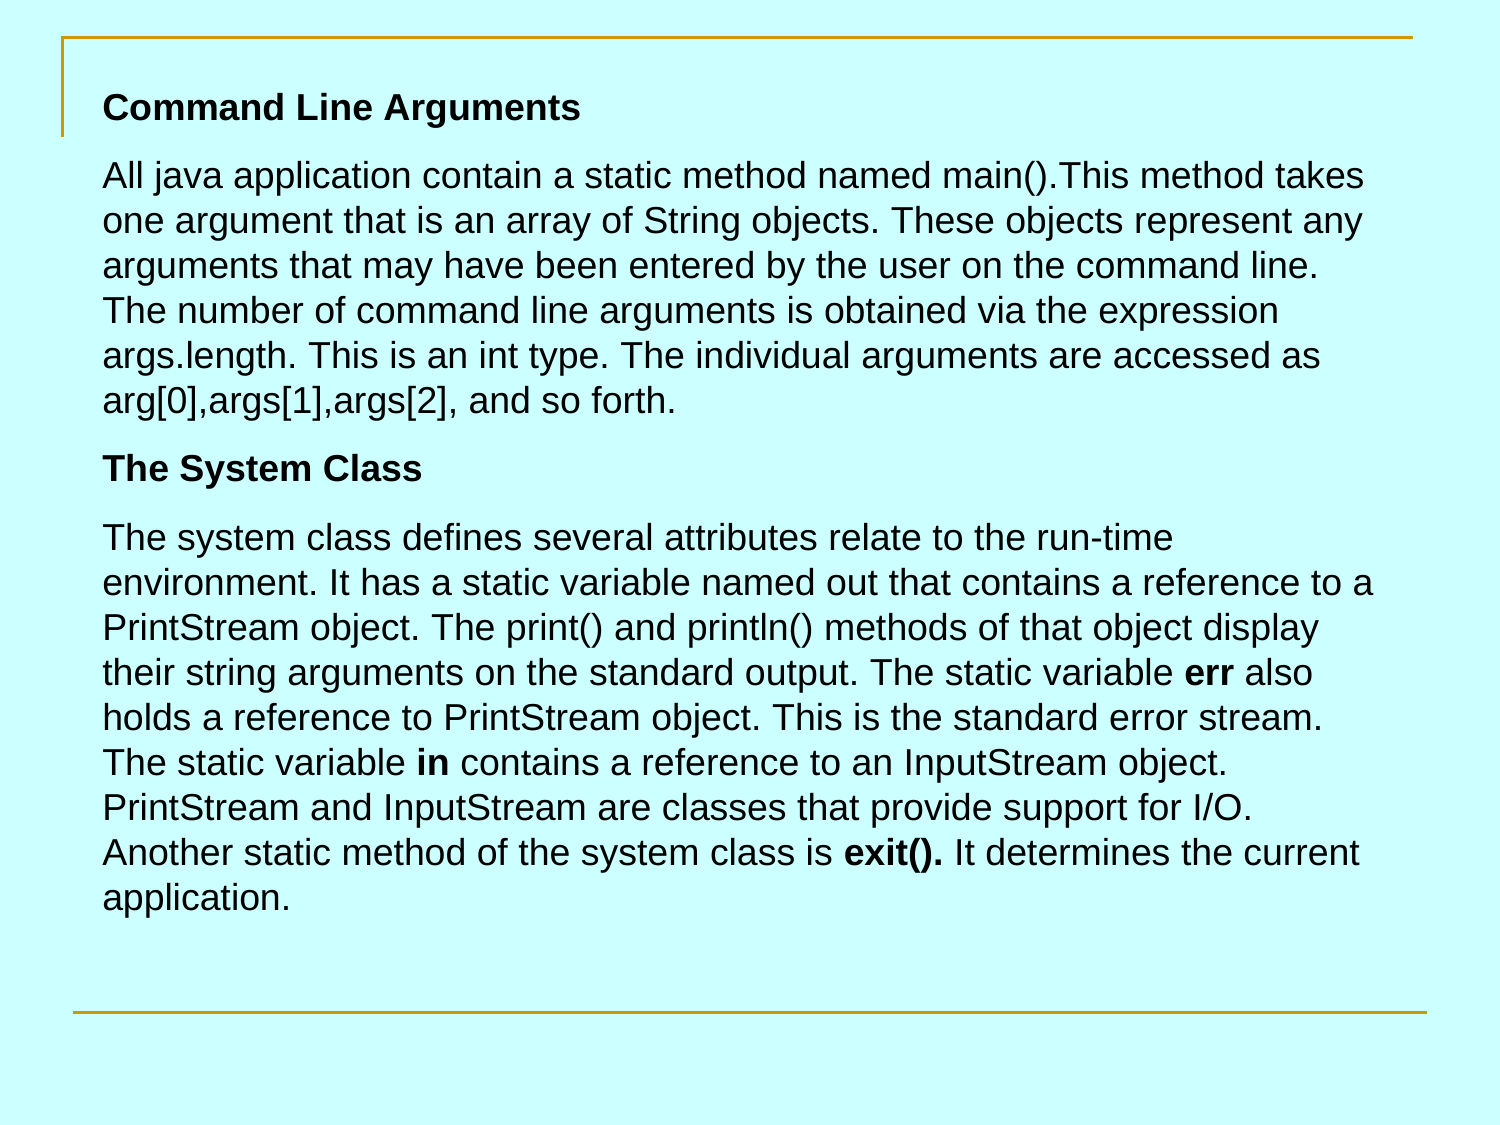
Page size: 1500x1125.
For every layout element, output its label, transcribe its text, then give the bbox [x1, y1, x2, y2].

text_box Command Line Arguments All java application contain a static method named main().This method takes one argument that is an array of String objects. These objects represent any arguments that may have been entered by the user on the command line. The number of command line arguments is obtained via the expression args.length. This is an int type. The individual arguments are accessed as arg[0],args[1],args[2], and so forth. The System Class The system class defines several attributes relate to the run-time environment. It has a static variable named out that contains a reference to a PrintStream object. The print() and println() methods of that object display their string arguments on the standard output. The static variable err also holds a reference to PrintStream object. This is the standard error stream. The static variable in contains a reference to an InputStream object. PrintStream and InputStream are classes that provide support for I/O. Another static method of the system class is exit(). It determines the current application. [87, 74, 1401, 994]
